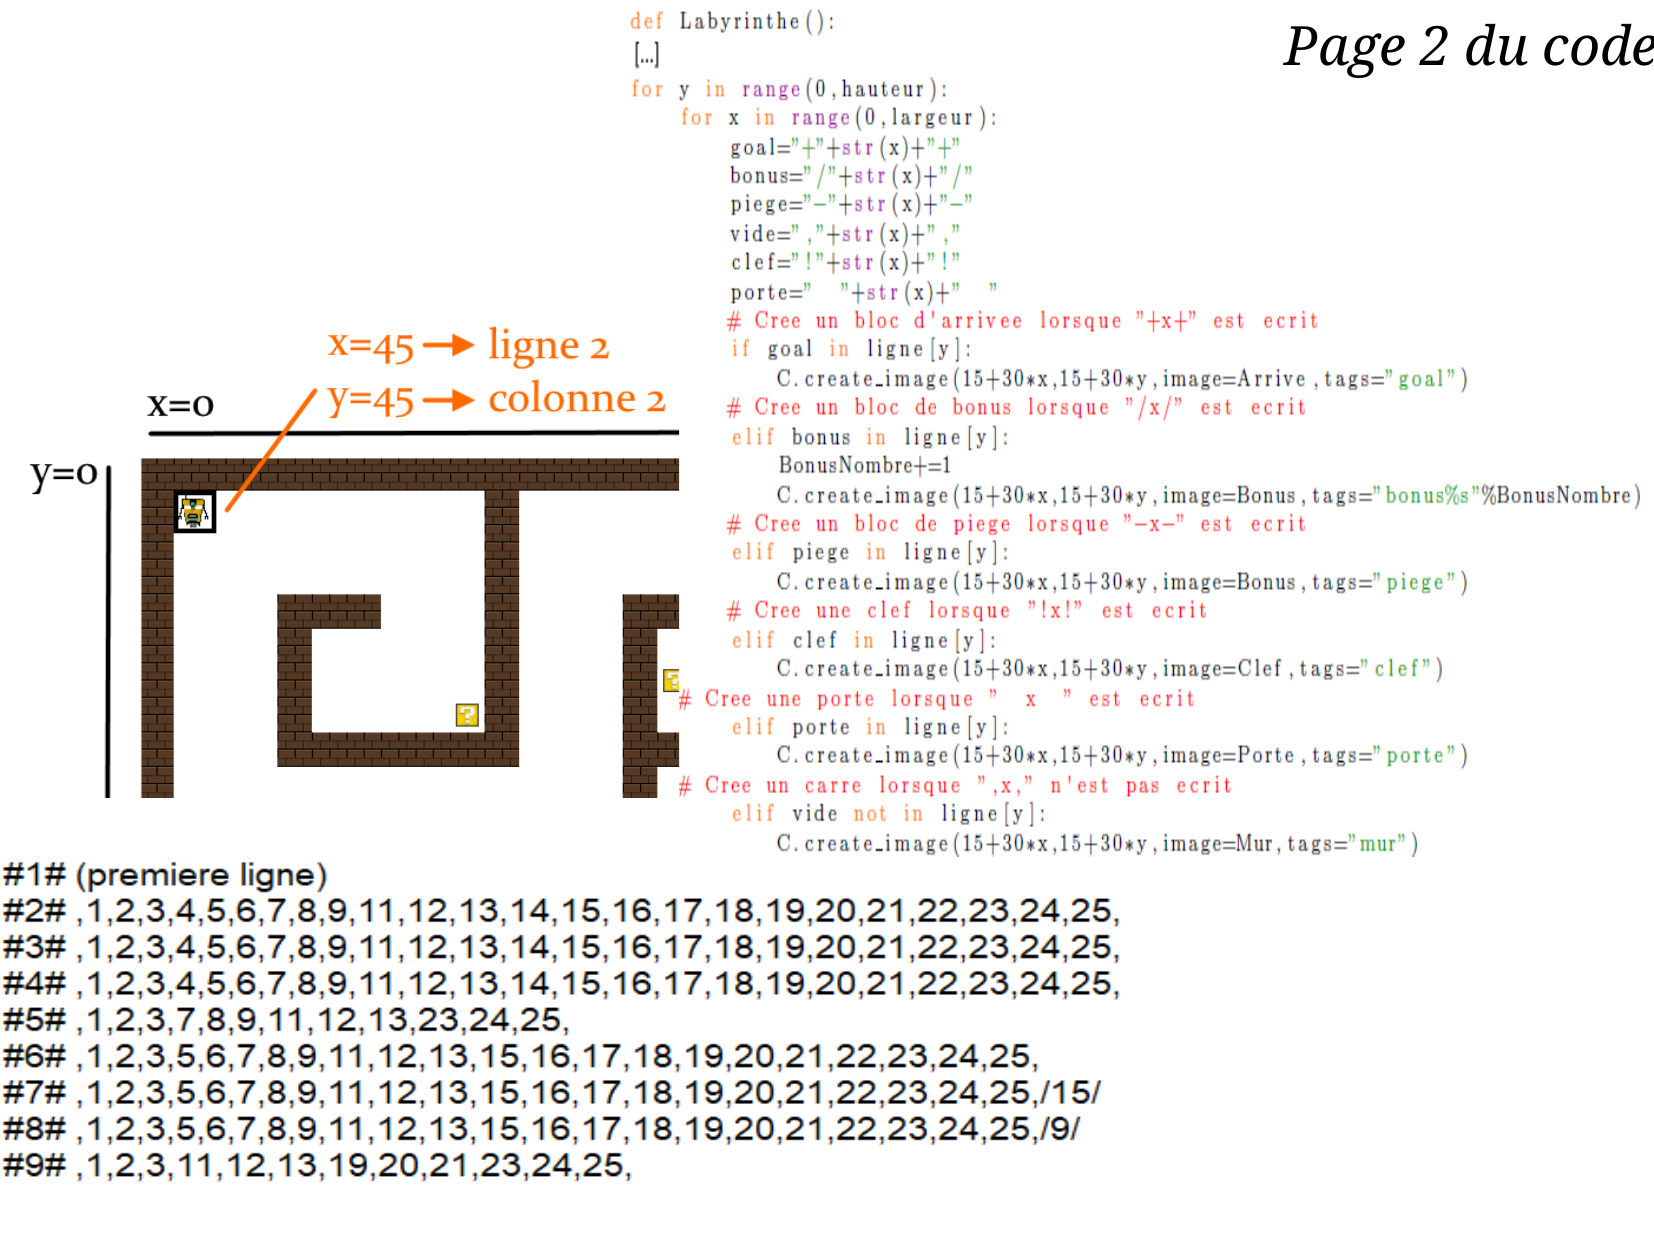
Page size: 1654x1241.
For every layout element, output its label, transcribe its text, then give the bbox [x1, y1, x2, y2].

picture [0, 0, 1654, 1182]
text_box Page 2 du code [1269, 0, 1654, 148]
